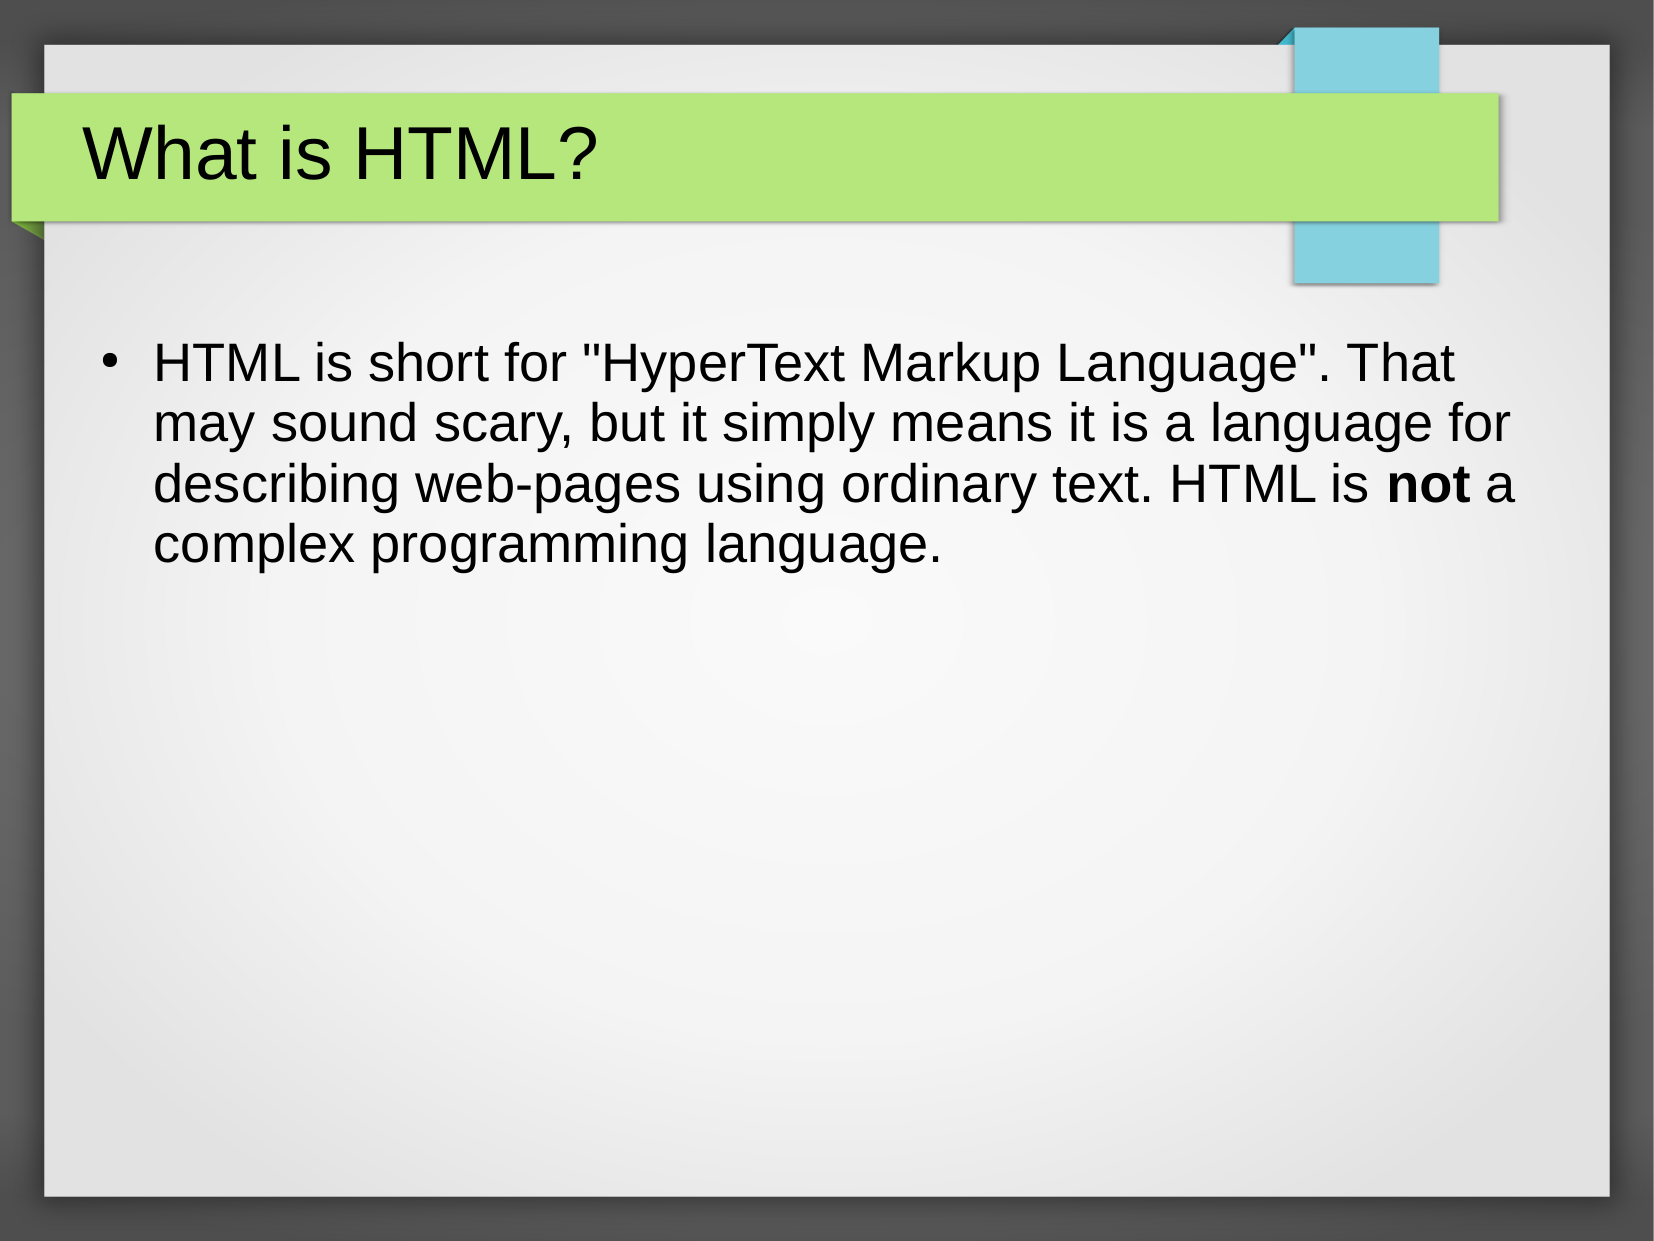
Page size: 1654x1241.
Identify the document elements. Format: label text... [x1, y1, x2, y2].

list HTML is short for "HyperText Markup Language". That may sound scary, but it simply means it is a language for describing web-pages using ordinary text. HTML is not a complex programming language. [82, 331, 1571, 1052]
picture [0, 0, 1654, 1241]
title What is HTML? [82, 94, 1359, 213]
